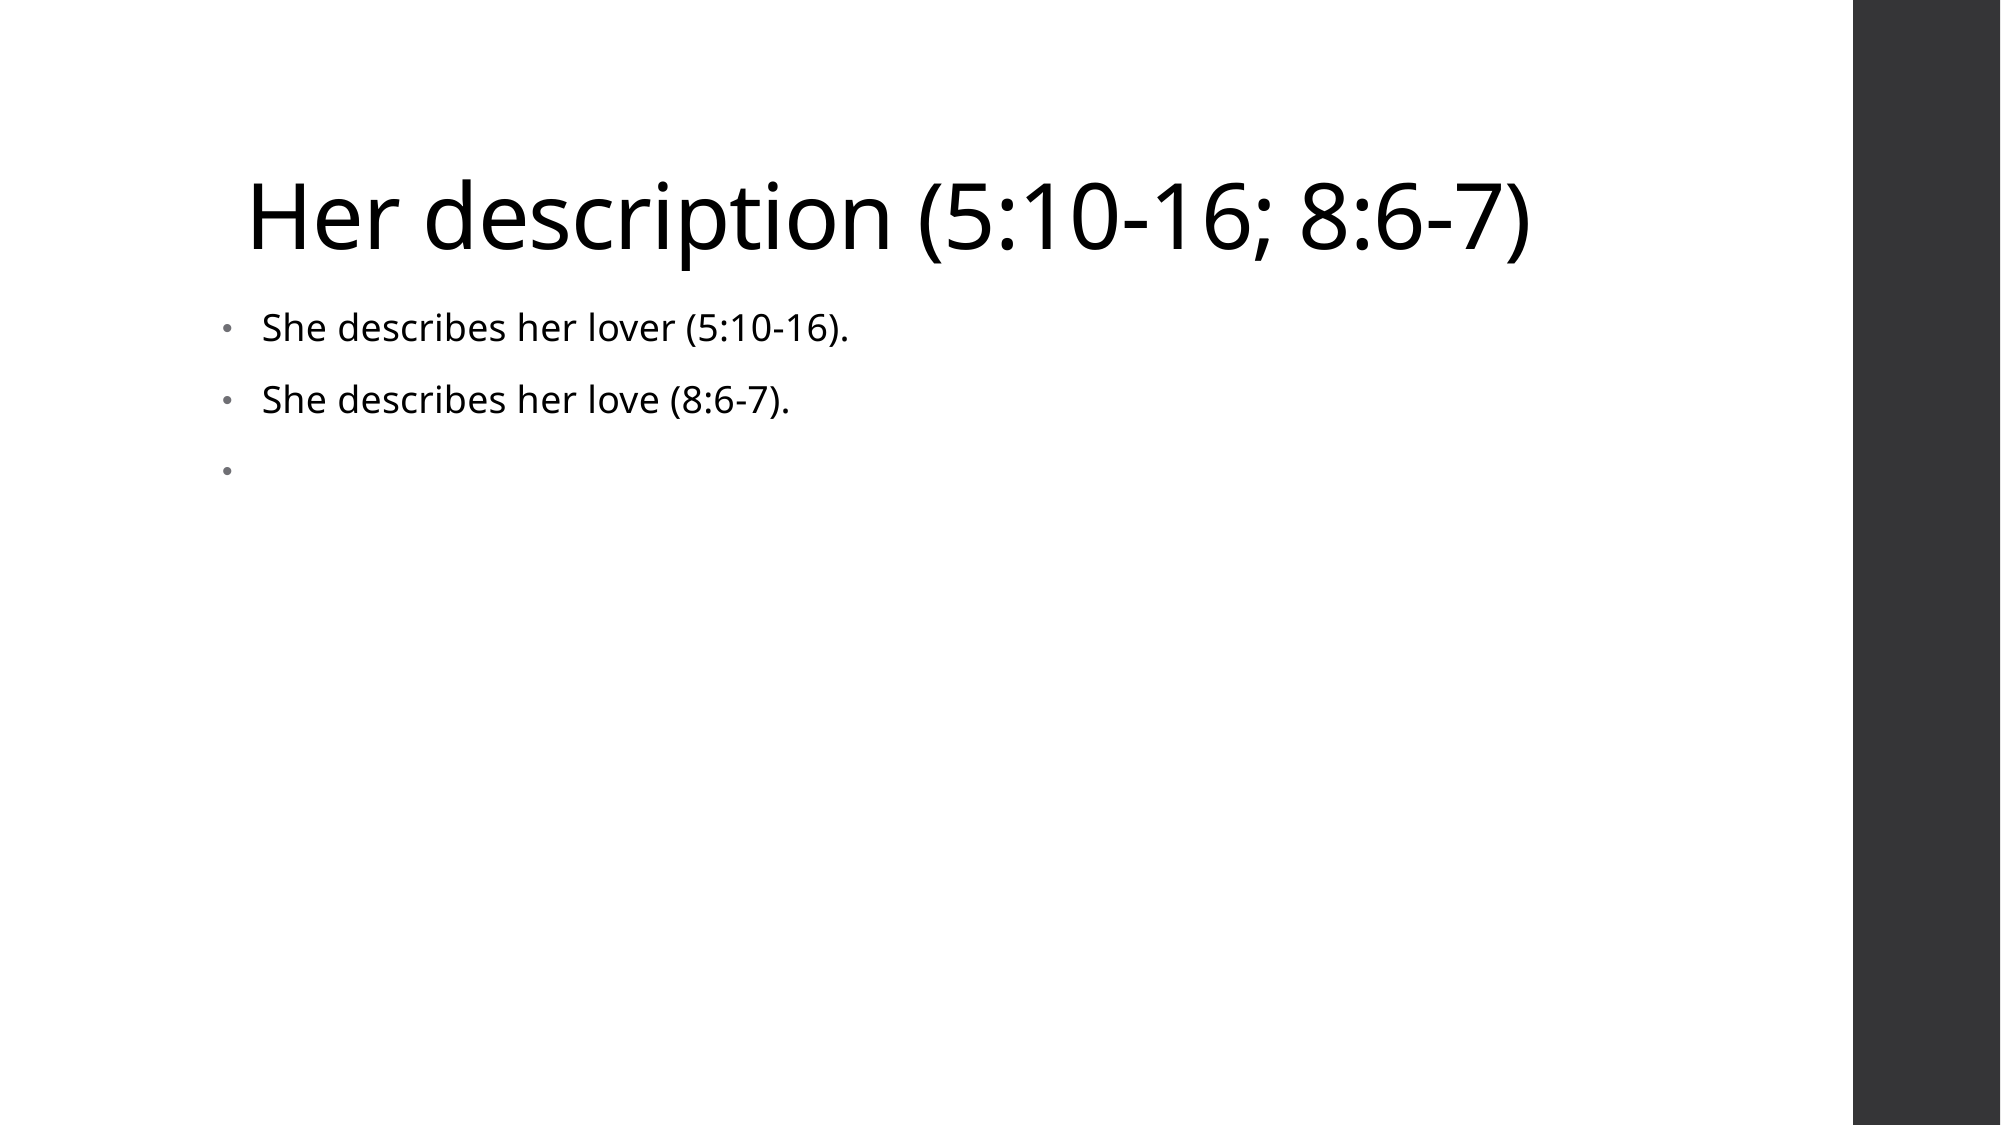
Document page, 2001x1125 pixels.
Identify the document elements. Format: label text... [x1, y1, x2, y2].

title Her description (5:10-16; 8:6-7) [206, 60, 1797, 278]
list She describes her lover (5:10-16). She describes her love (8:6-7). [206, 299, 1617, 1014]
